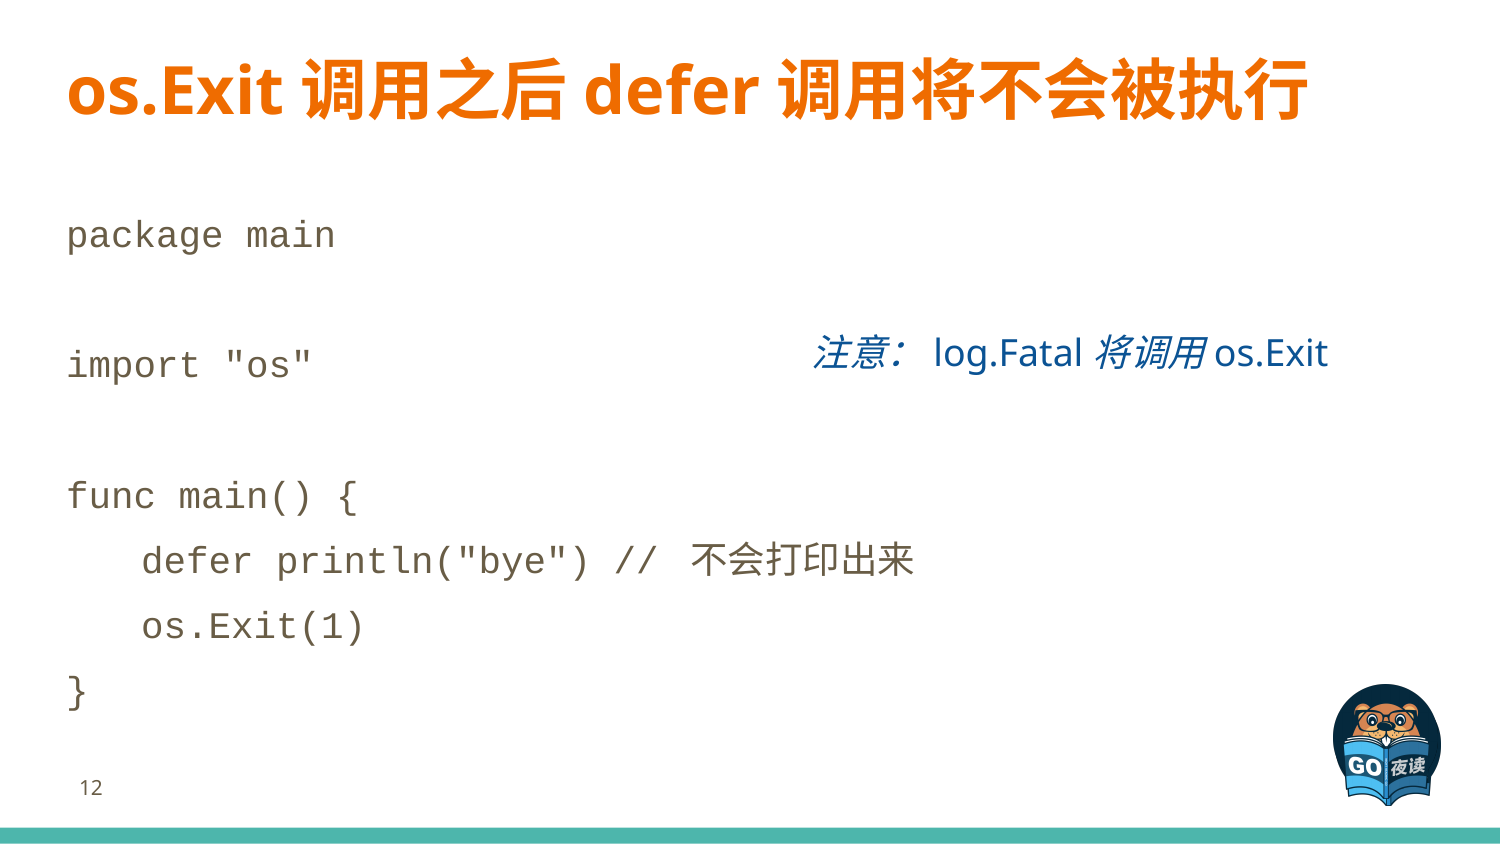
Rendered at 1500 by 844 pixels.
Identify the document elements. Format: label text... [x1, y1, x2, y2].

title os.Exit调用之后defer调用将不会被执行 [51, 33, 1449, 150]
picture [1333, 684, 1441, 806]
list package main import "os" func main() { defer println("bye") // 不会打印出来 os.Exit(1) } [51, 206, 1329, 757]
slide_number <number> [27, 756, 118, 821]
text_box 注意：log.Fatal将调用os.Exit [796, 291, 1358, 383]
